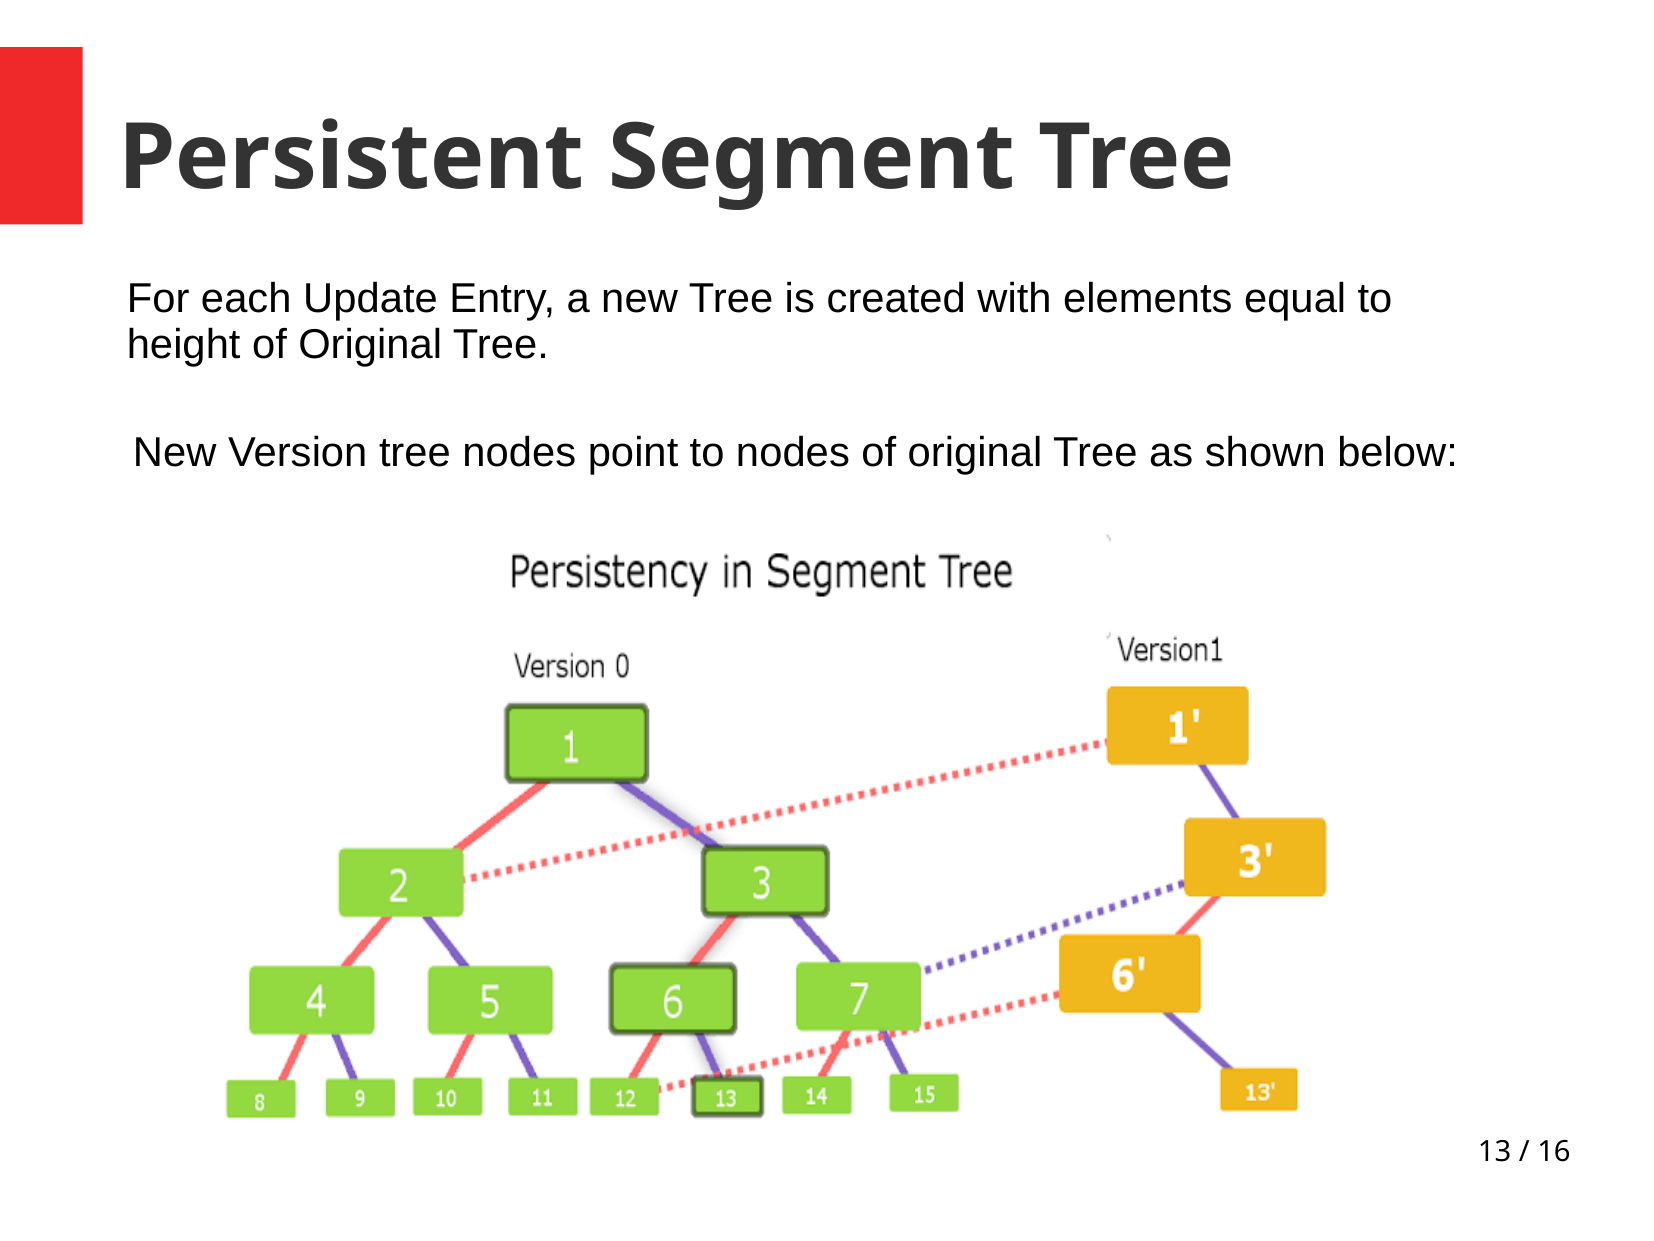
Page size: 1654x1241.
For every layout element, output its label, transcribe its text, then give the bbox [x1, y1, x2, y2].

picture [188, 507, 1371, 1221]
text_box New Version tree nodes point to nodes of original Tree as shown below: [118, 421, 1474, 483]
title Persistent Segment Tree [118, 49, 1571, 257]
text_box For each Update Entry, a new Tree is created with elements equal to height of Original Tree. [112, 267, 1542, 422]
